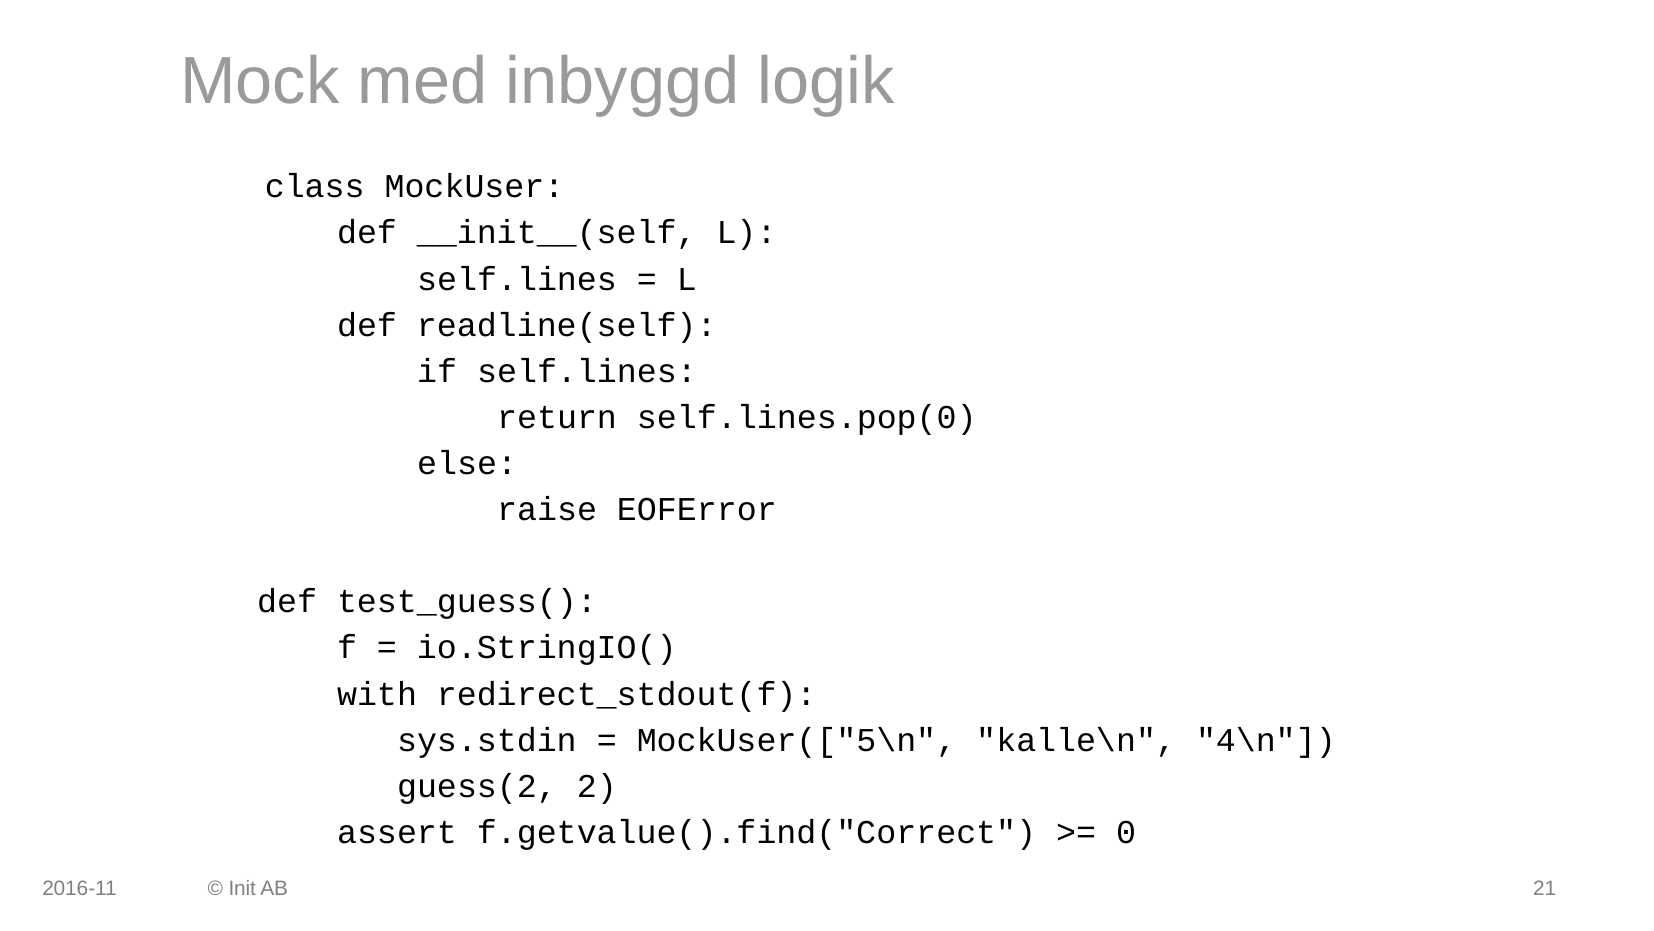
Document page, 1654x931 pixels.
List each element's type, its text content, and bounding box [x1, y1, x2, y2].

text_box <nummer> [1488, 857, 1571, 908]
text_box 2016-11 [27, 857, 166, 908]
text_box © Init AB [192, 857, 1461, 908]
text_box class MockUser: def __init__(self, L): self.lines = L def readline(self): if self.lines: return self.lines.pop(0) else: raise EOFError def test_guess(): f = io.StringIO() with redirect_stdout(f): sys.stdin = MockUser(["5\n", "kalle\n", "4\n"]) guess(2, 2) assert f.getvalue().find("Correct") >= 0 [165, 156, 1489, 847]
text_box Mock med inbyggd logik [165, 0, 1489, 125]
